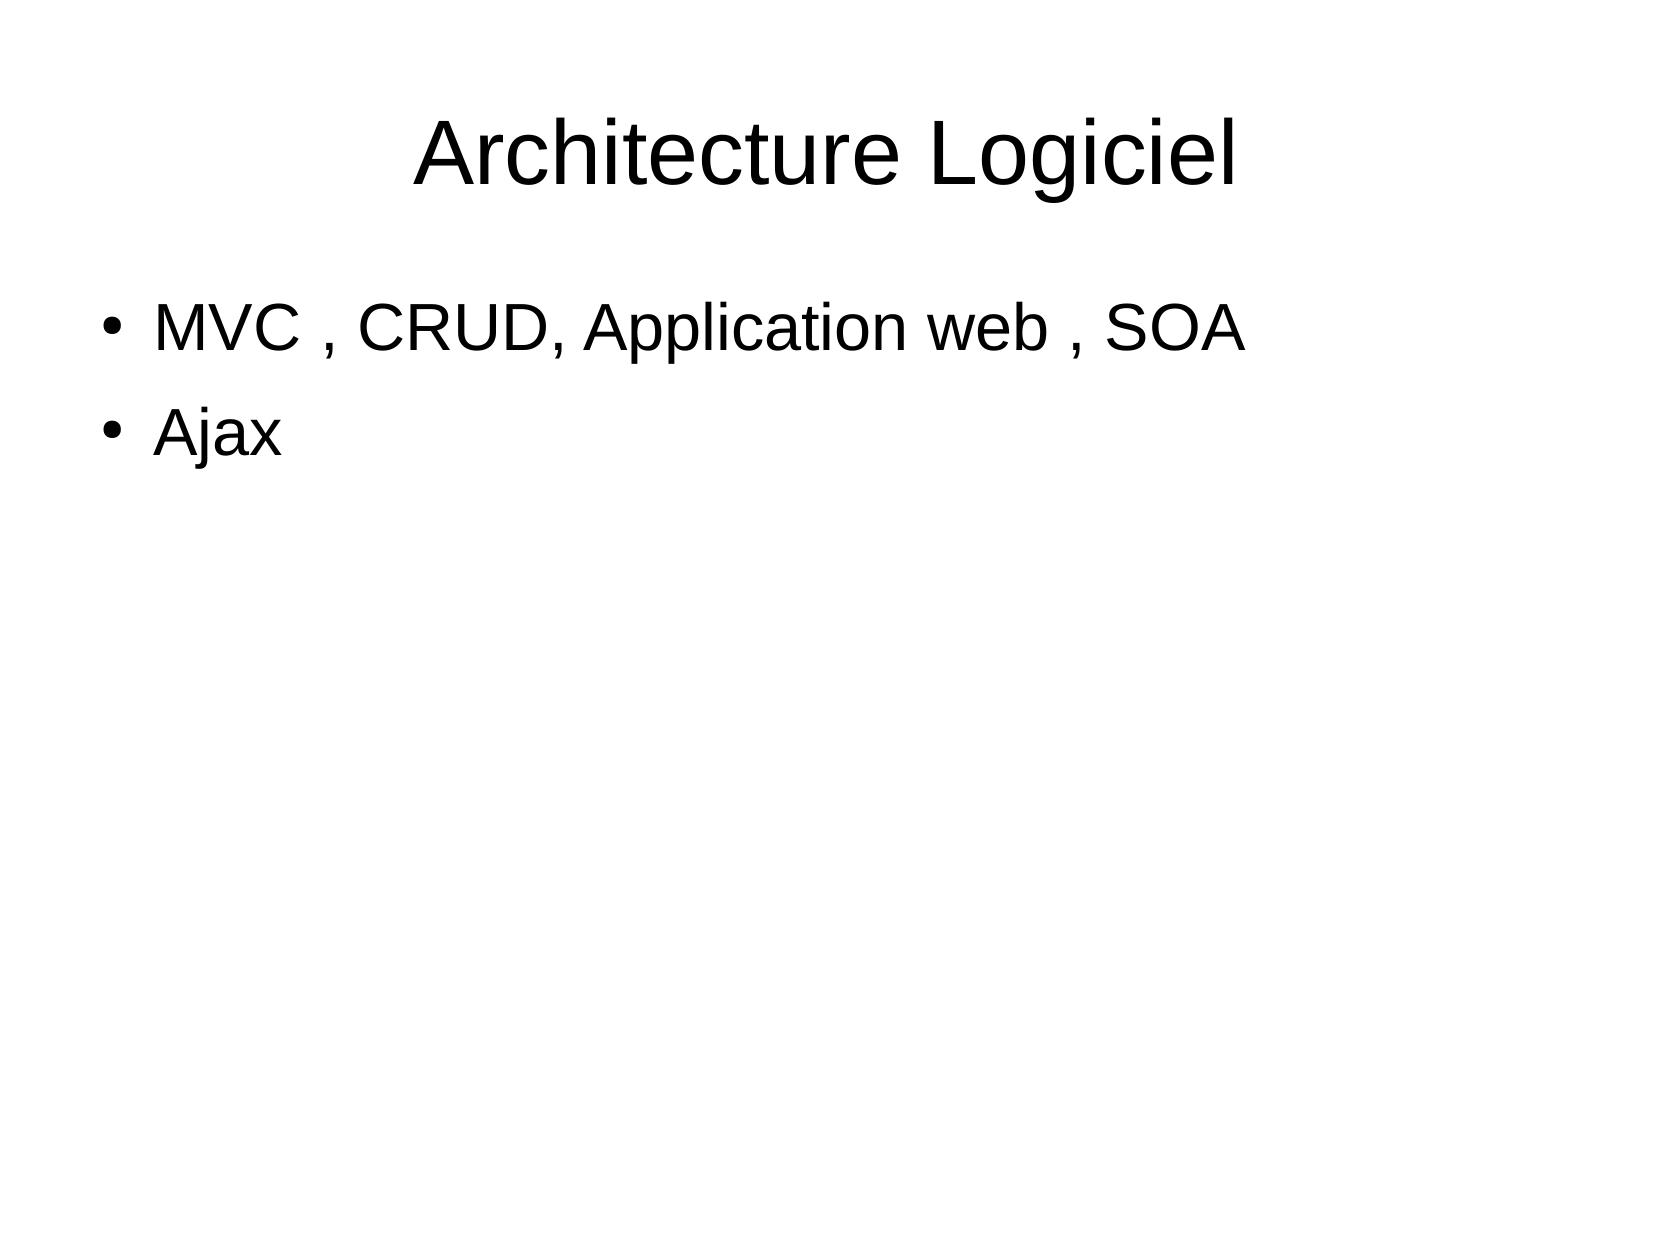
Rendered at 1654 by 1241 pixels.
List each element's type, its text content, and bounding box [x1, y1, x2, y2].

title Architecture Logiciel [82, 49, 1571, 257]
list MVC , CRUD, Application web , SOA Ajax [82, 290, 1571, 1010]
